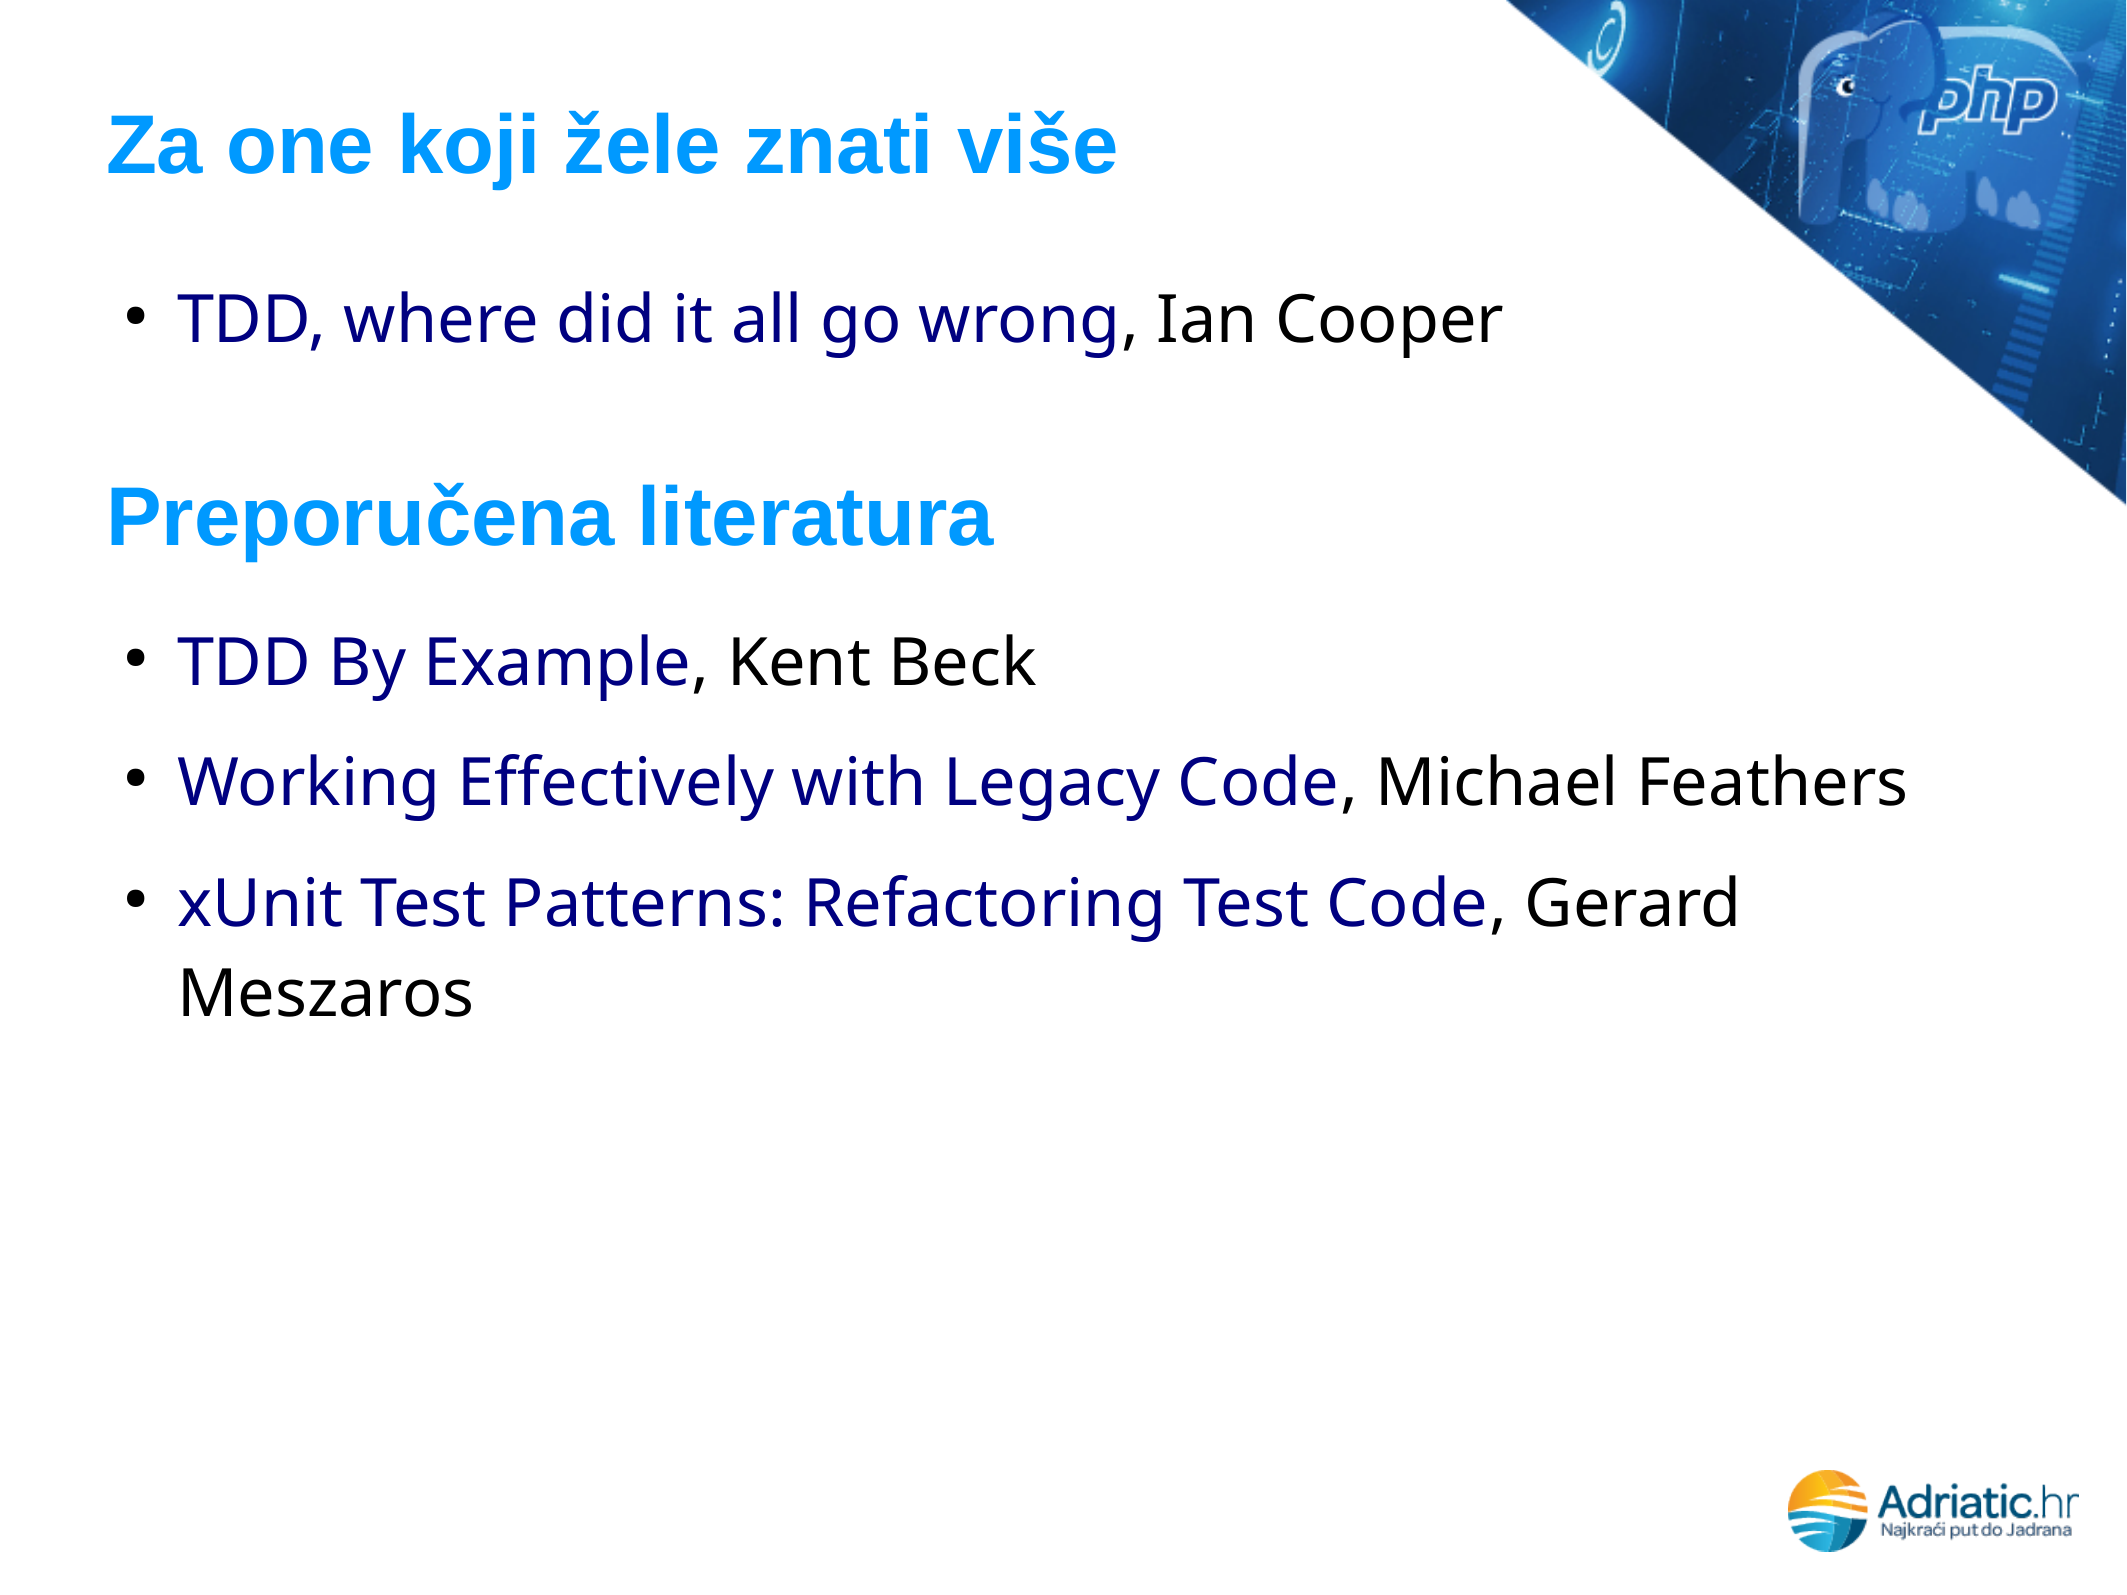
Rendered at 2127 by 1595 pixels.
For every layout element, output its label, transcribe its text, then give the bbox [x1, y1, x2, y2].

list TDD, where did it all go wrong, Ian Cooper [106, 271, 2020, 426]
list TDD By Example, Kent Beck Working Effectively with Legacy Code, Michael Feathers xUnit Test Patterns: Refactoring Test Code, Gerard Meszaros [106, 614, 2020, 1441]
picture [1788, 1470, 2079, 1552]
title Preporučena literatura [106, 442, 1630, 591]
picture [1505, 0, 2127, 625]
title Za one koji žele znati više [106, 70, 1630, 219]
